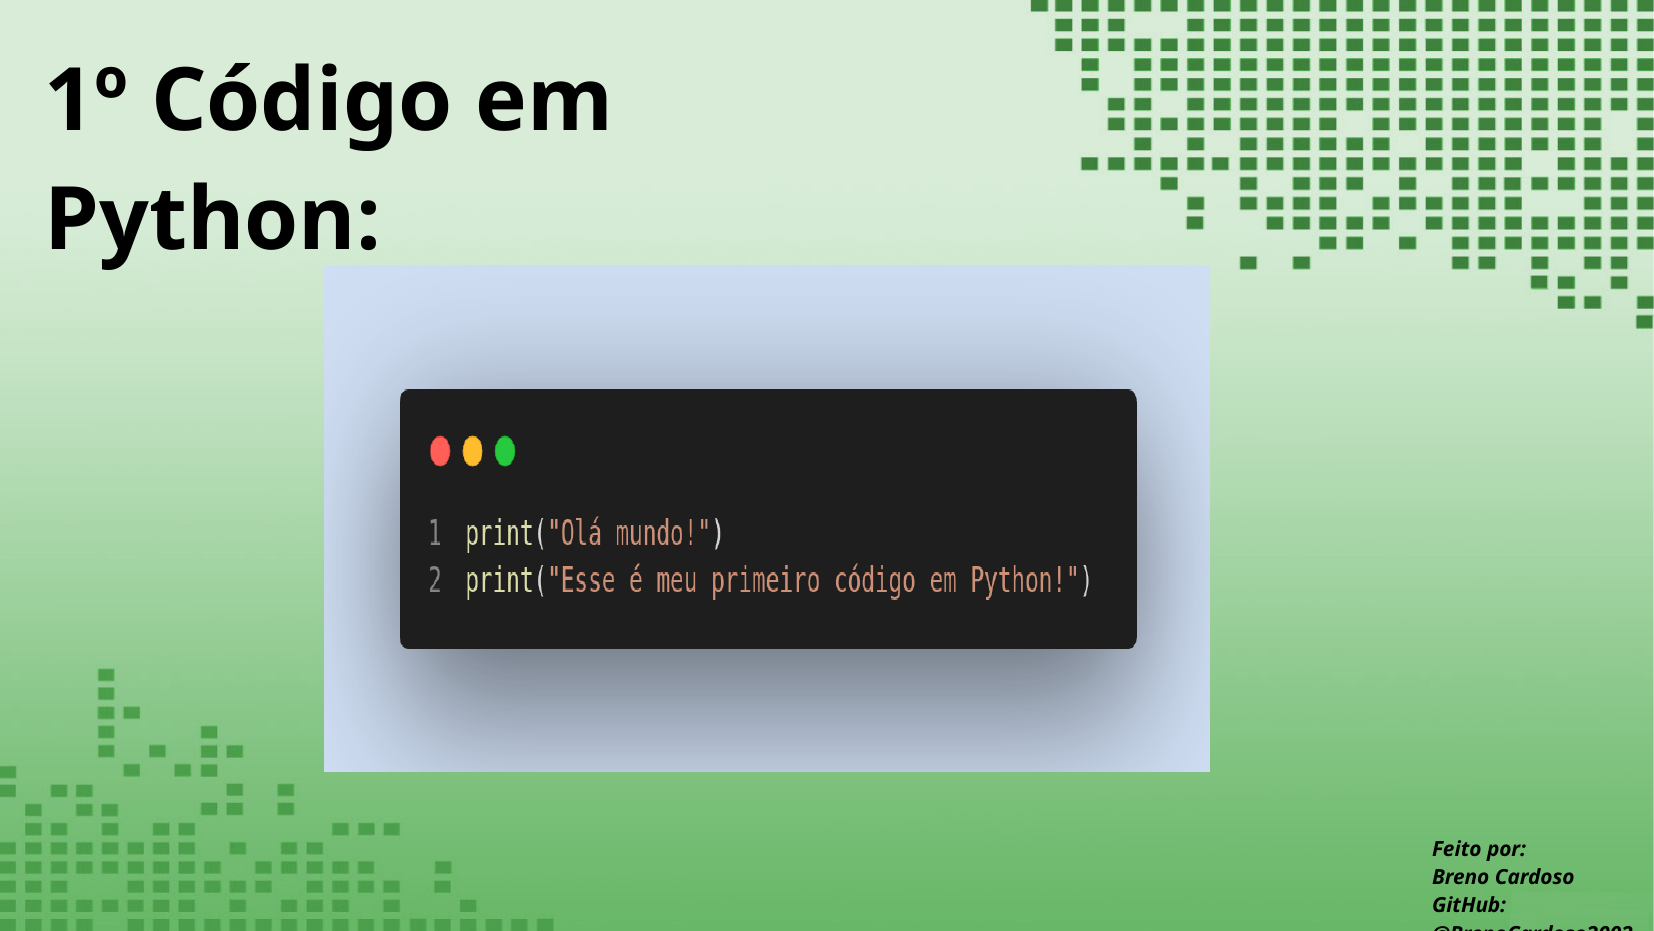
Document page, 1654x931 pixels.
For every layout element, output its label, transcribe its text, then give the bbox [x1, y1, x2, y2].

picture [0, 0, 1654, 931]
text_box Feito por: Breno Cardoso GitHub: @BrenoCardoso2002 [1417, 826, 1654, 931]
text_box 1º Código em Python: [29, 29, 886, 148]
